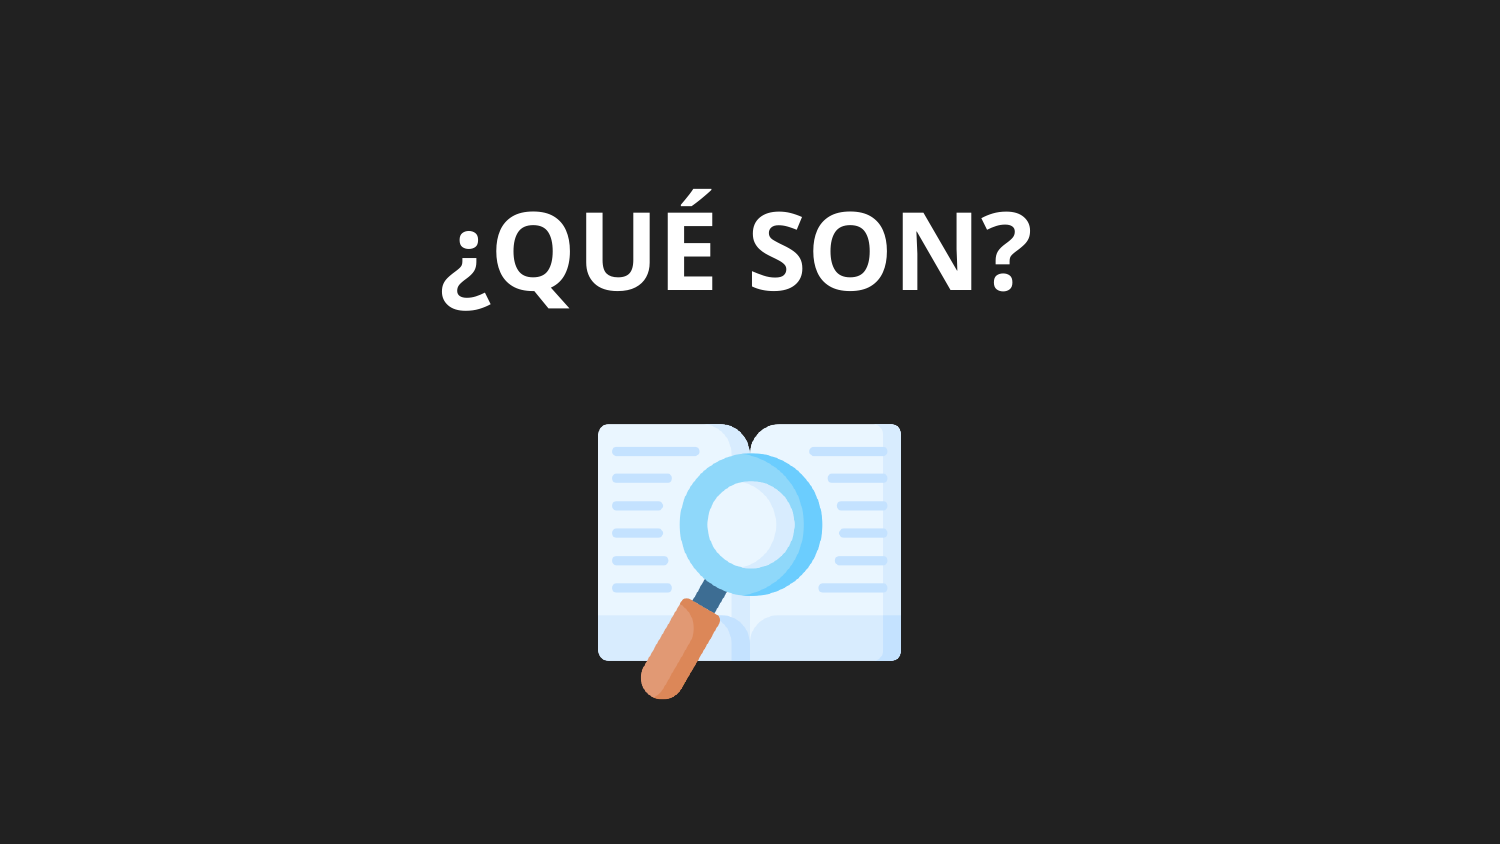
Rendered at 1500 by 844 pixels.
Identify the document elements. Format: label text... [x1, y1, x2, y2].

title ¿QUÉ SON? [37, 0, 1436, 338]
picture [598, 410, 901, 713]
